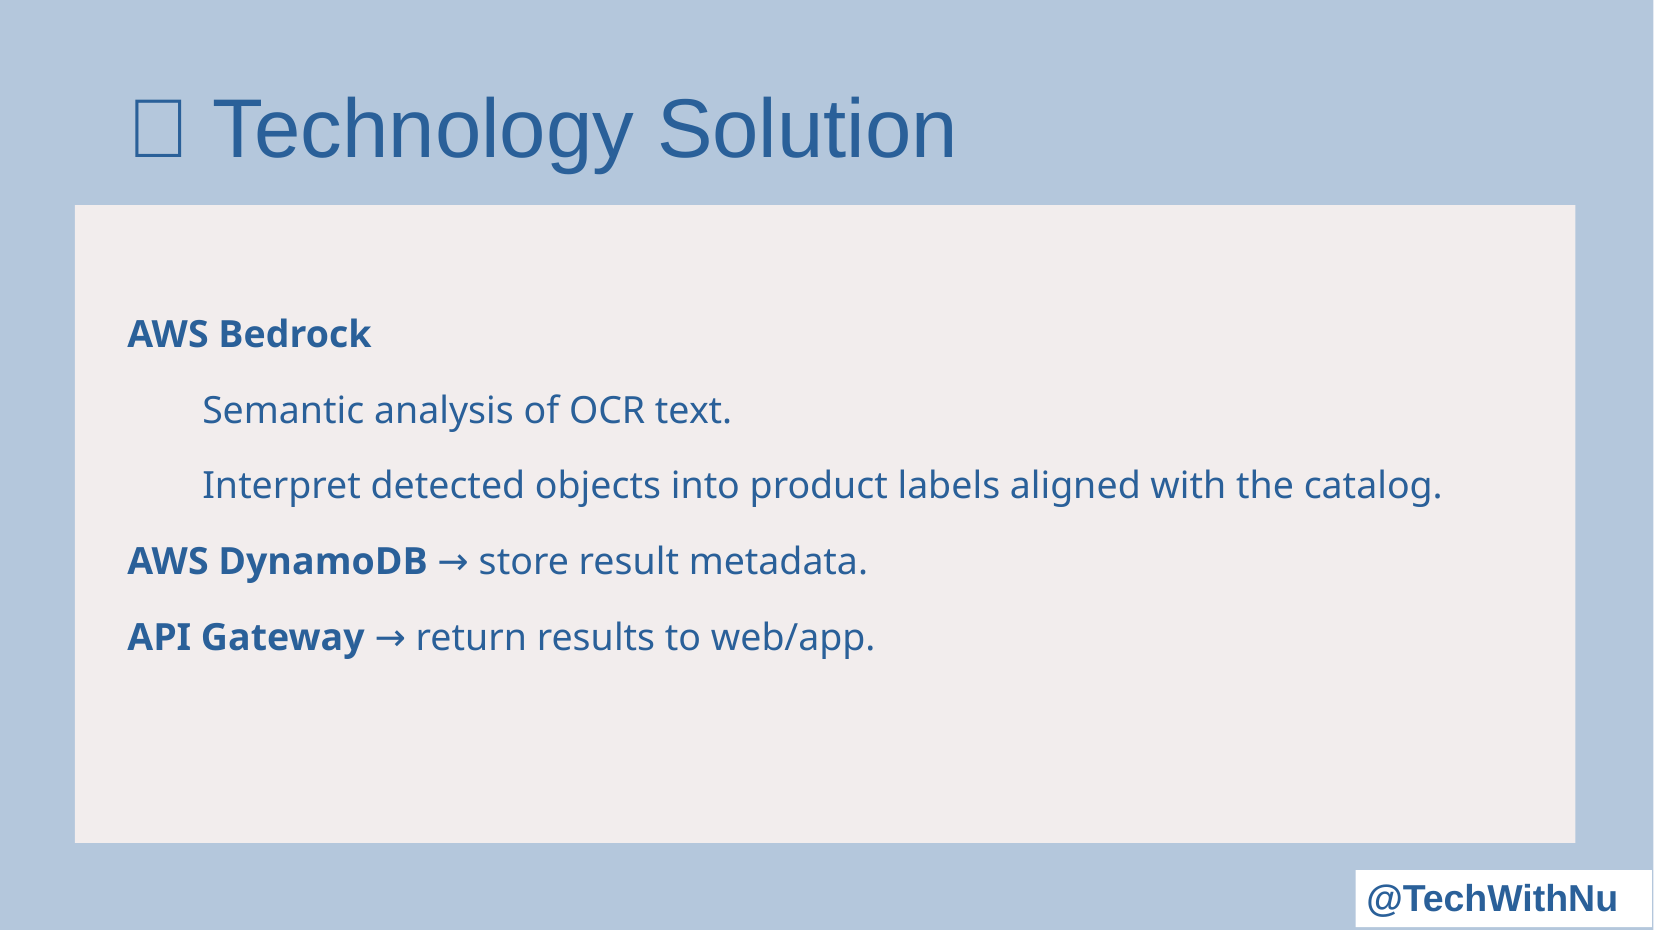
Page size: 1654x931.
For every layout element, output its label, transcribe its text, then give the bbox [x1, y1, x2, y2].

text_box [74, 205, 1576, 843]
text_box @TechWithNu [1351, 870, 1652, 931]
text_box AWS Bedrock Semantic analysis of OCR text. Interpret detected objects into product labels aligned with the catalog. AWS DynamoDB → store result metadata. API Gateway → return results to web/app. [112, 300, 1576, 788]
text_box 🔧 Technology Solution [112, 75, 1163, 188]
